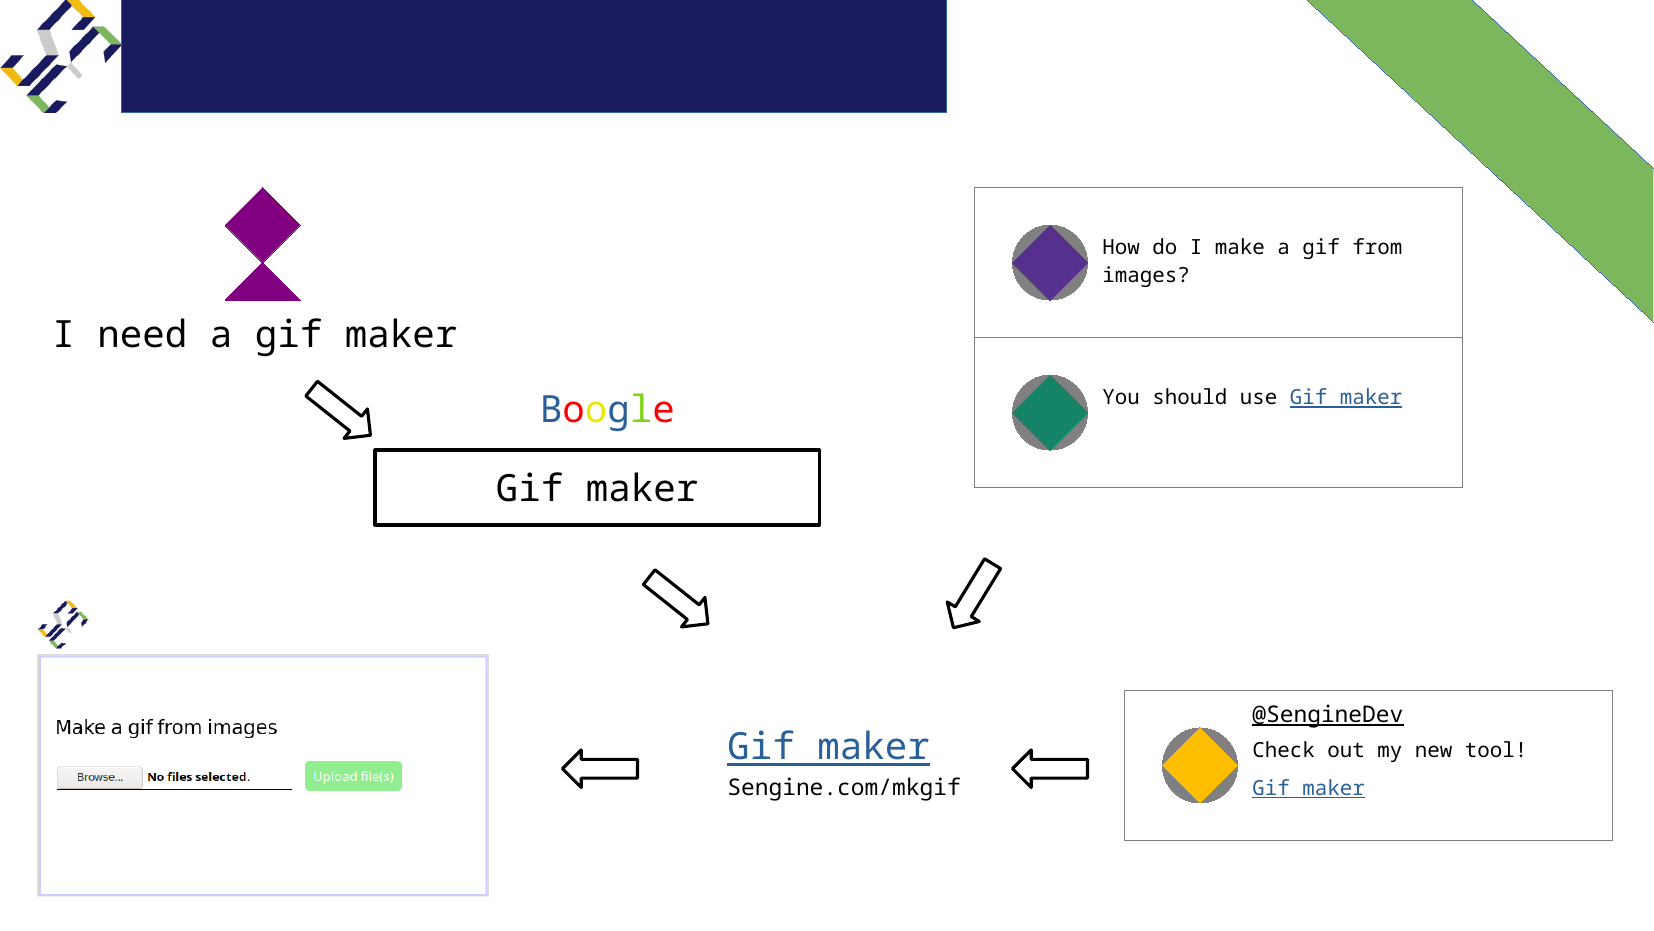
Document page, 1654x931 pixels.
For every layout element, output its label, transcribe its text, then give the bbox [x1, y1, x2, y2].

text_box Gif maker [1237, 765, 1613, 863]
text_box [974, 187, 1463, 488]
text_box Gif maker Sengine.com/mkgif [712, 712, 1088, 810]
text_box [1012, 749, 1088, 788]
text_box @SengineDev [1237, 690, 1654, 799]
text_box I need a gif maker [37, 300, 563, 409]
text_box [947, 558, 1001, 628]
text_box [225, 187, 301, 300]
text_box [305, 381, 371, 439]
text_box How do I make a gif from images? [1087, 225, 1426, 297]
text_box [643, 569, 708, 627]
picture [0, 0, 121, 113]
text_box Gif maker [375, 450, 820, 526]
text_box [1307, 0, 1654, 323]
text_box [562, 749, 638, 788]
text_box [1124, 690, 1237, 841]
text_box [121, 0, 947, 113]
text_box You should use Gif maker [1087, 375, 1426, 419]
text_box Check out my new tool! [1237, 727, 1576, 765]
picture [37, 599, 490, 897]
text_box Boogle [525, 375, 826, 441]
